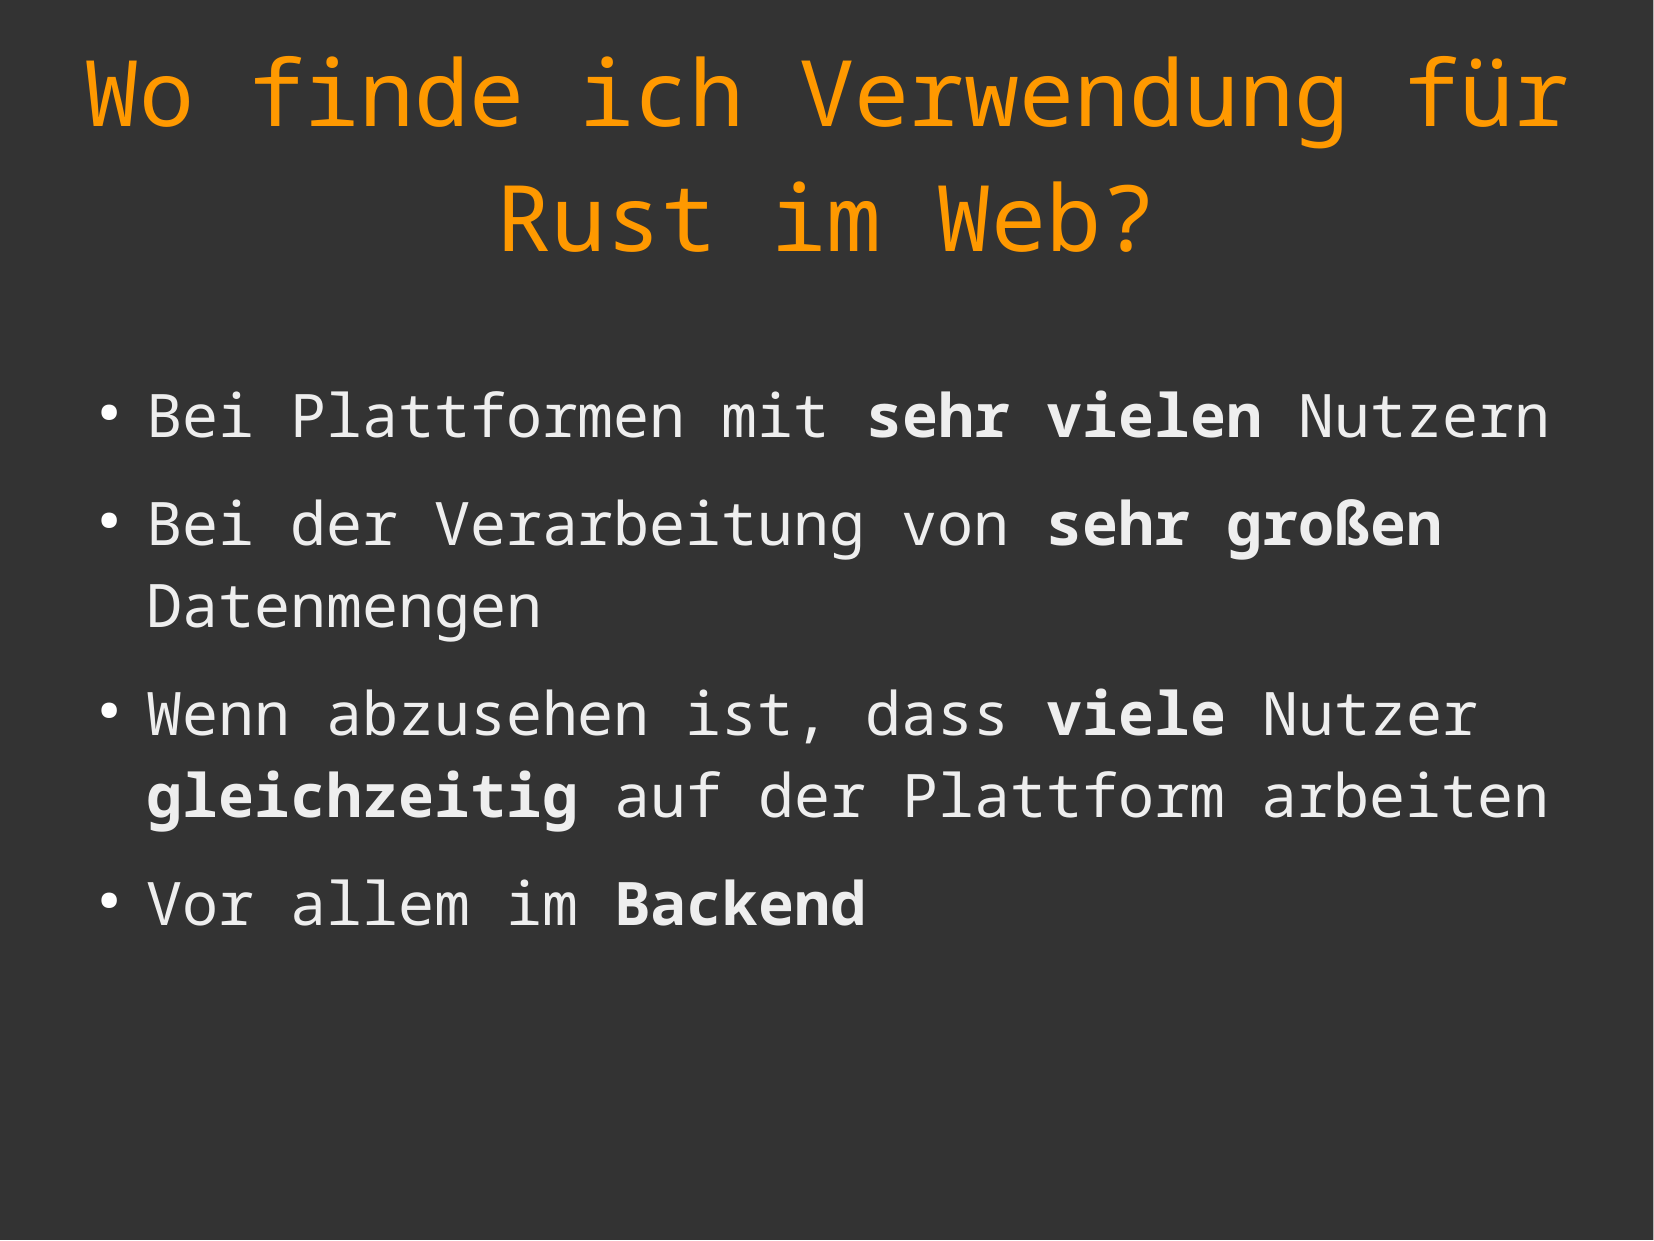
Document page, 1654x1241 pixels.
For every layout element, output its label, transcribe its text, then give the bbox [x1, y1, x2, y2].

list Bei Plattformen mit sehr vielen Nutzern Bei der Verarbeitung von sehr großen Datenmengen Wenn abzusehen ist, dass viele Nutzer gleichzeitig auf der Plattform arbeiten Vor allem im Backend [82, 372, 1571, 1093]
title Wo finde ich Verwendung für Rust im Web? [82, 31, 1571, 275]
